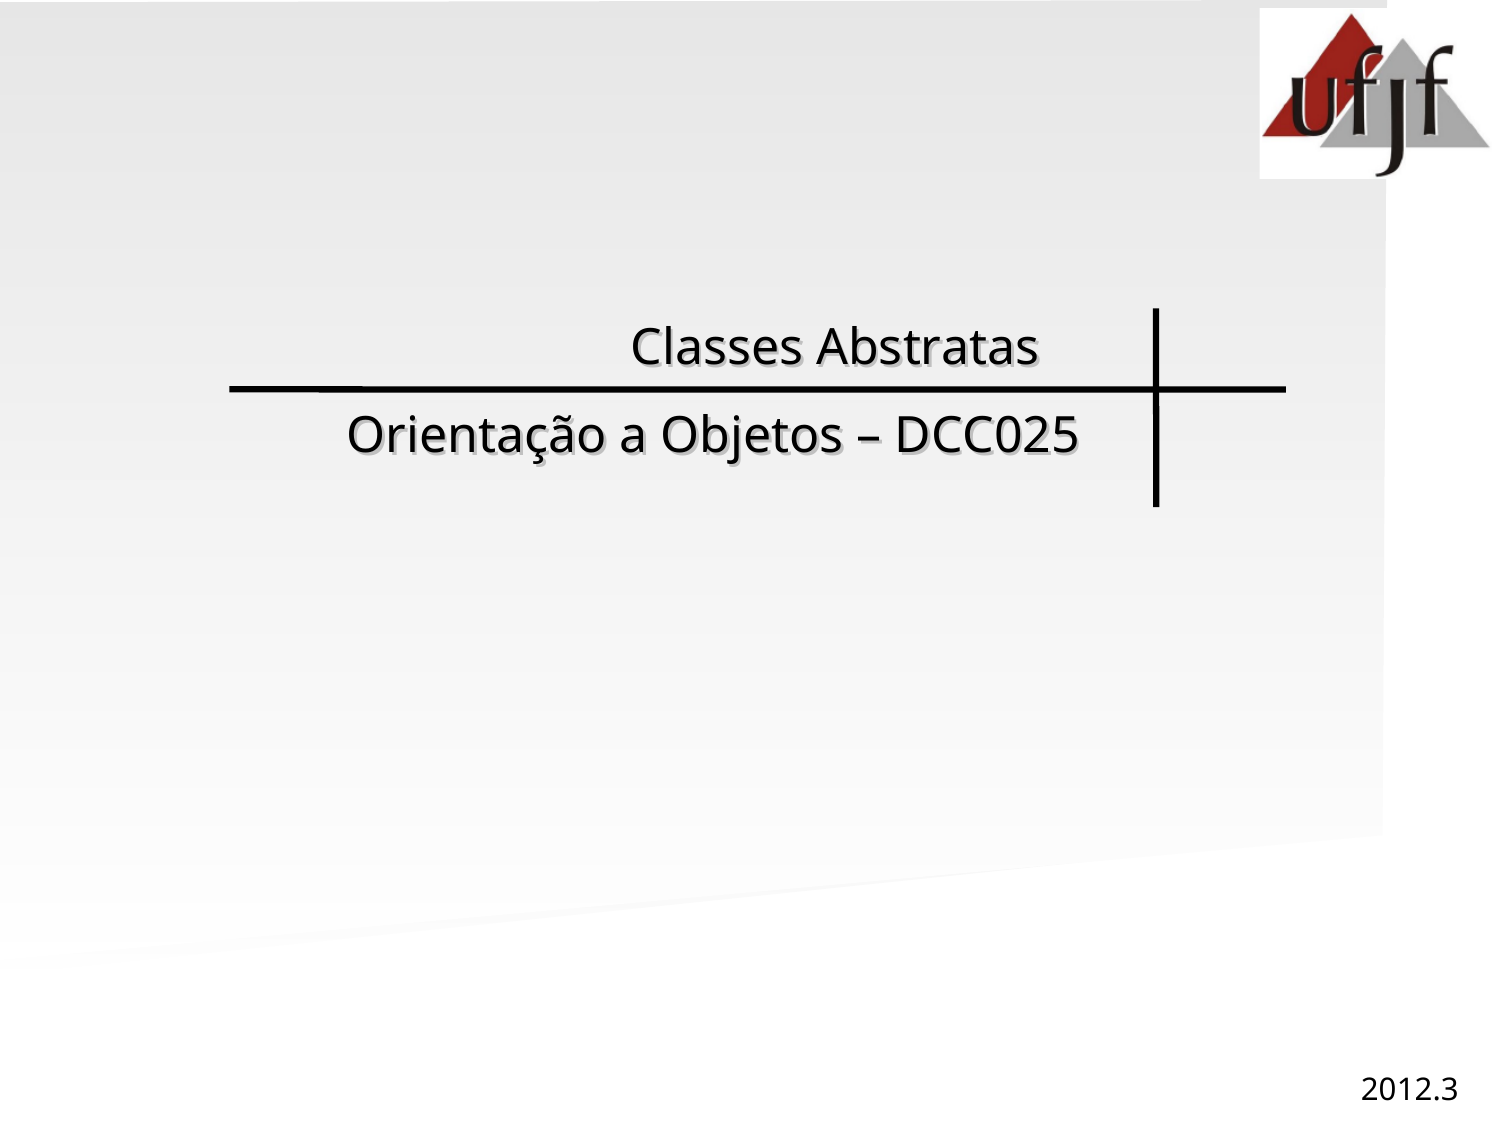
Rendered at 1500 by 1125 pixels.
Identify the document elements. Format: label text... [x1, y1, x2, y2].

text_box Classes Abstratas [524, 305, 1146, 383]
picture [1259, 8, 1492, 179]
text_box 2012.3 [1320, 1068, 1500, 1115]
text_box Orientação a Objetos – DCC025 [270, 394, 1157, 471]
